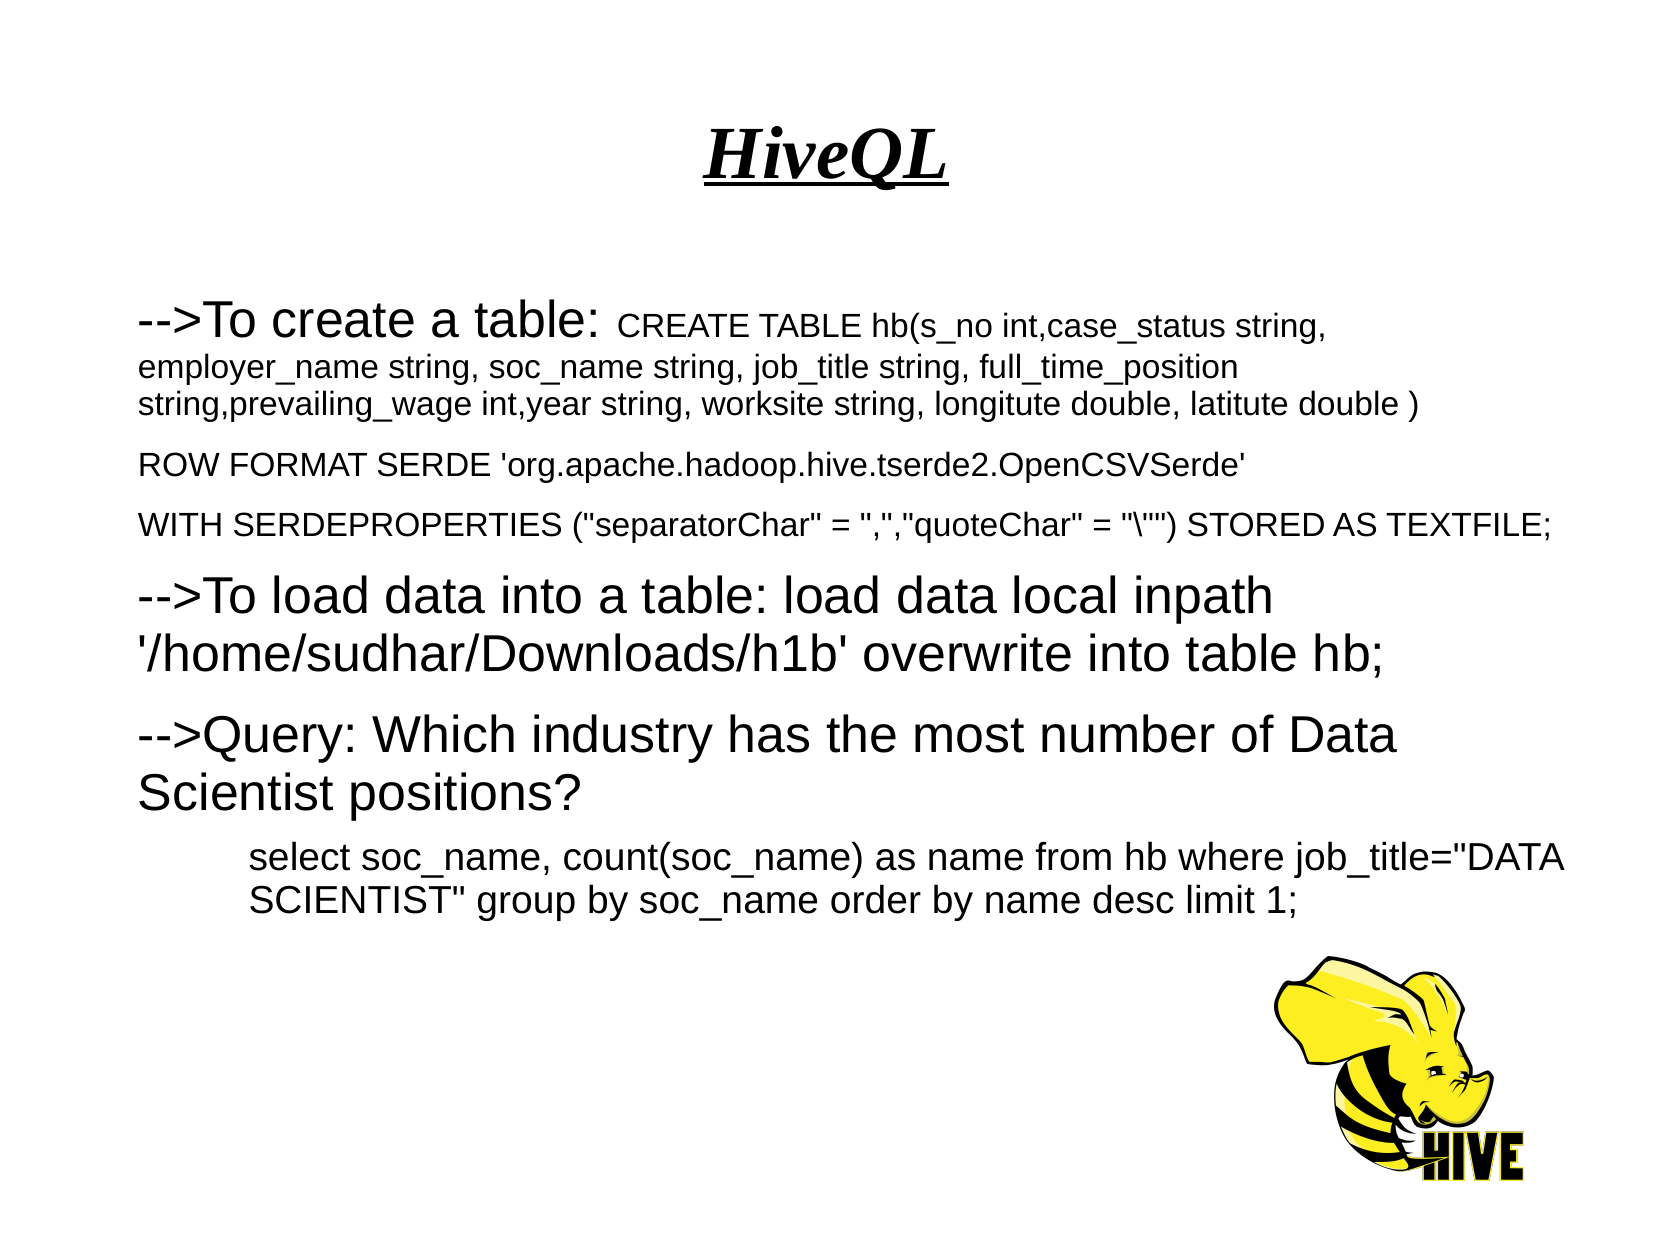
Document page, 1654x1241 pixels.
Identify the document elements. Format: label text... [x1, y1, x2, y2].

picture [1274, 956, 1524, 1182]
title HiveQL [82, 49, 1571, 257]
list -->To create a table: CREATE TABLE hb(s_no int,case_status string, employer_name string, soc_name string, job_title string, full_time_position string,prevailing_wage int,year string, worksite string, longitute double, latitute double ) ROW FORMAT SERDE 'org.apache.hadoop.hive.tserde2.OpenCSVSerde' WITH SERDEPROPERTIES ("separatorChar" = ",","quoteChar" = "\"") STORED AS TEXTFILE; -->To load data into a table: load data local inpath '/home/sudhar/Downloads/h1b' overwrite into table hb; -->Query: Which industry has the most number of Data Scientist positions? select soc_name, count(soc_name) as name from hb where job_title="DATA SCIENTIST" group by soc_name order by name desc limit 1; [82, 290, 1571, 1010]
